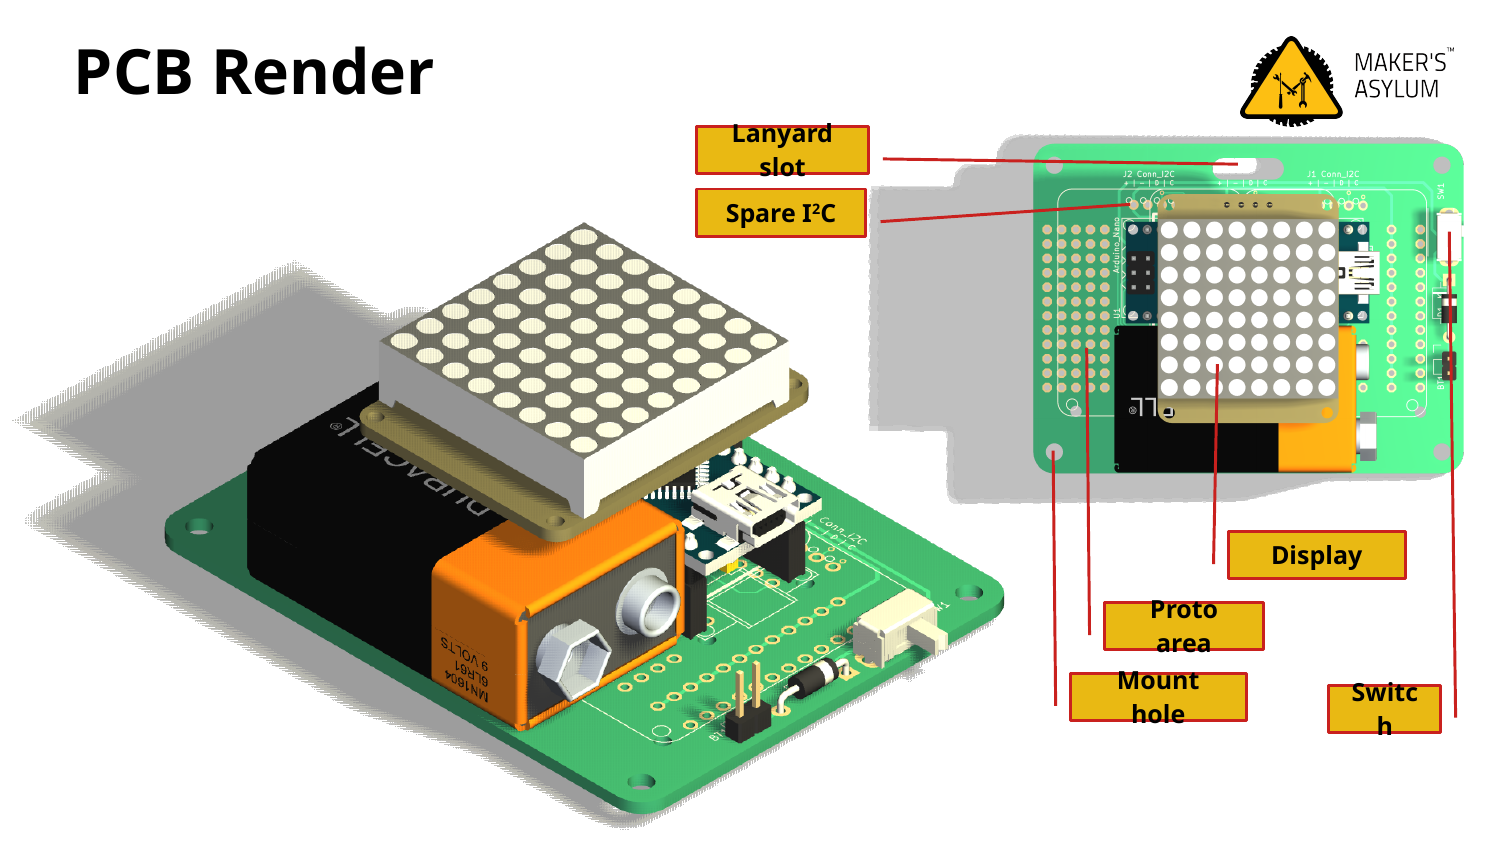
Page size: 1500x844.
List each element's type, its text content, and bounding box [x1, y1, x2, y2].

text_box Switch [1329, 685, 1441, 732]
text_box Display [1228, 531, 1405, 579]
text_box Mount hole [1070, 673, 1246, 721]
picture [1240, 36, 1454, 128]
text_box Lanyard slot [697, 126, 868, 174]
text_box PCB Render [58, 11, 822, 127]
picture [11, 129, 1466, 839]
text_box Proto area [1104, 602, 1264, 650]
text_box Spare I2C [697, 189, 866, 236]
